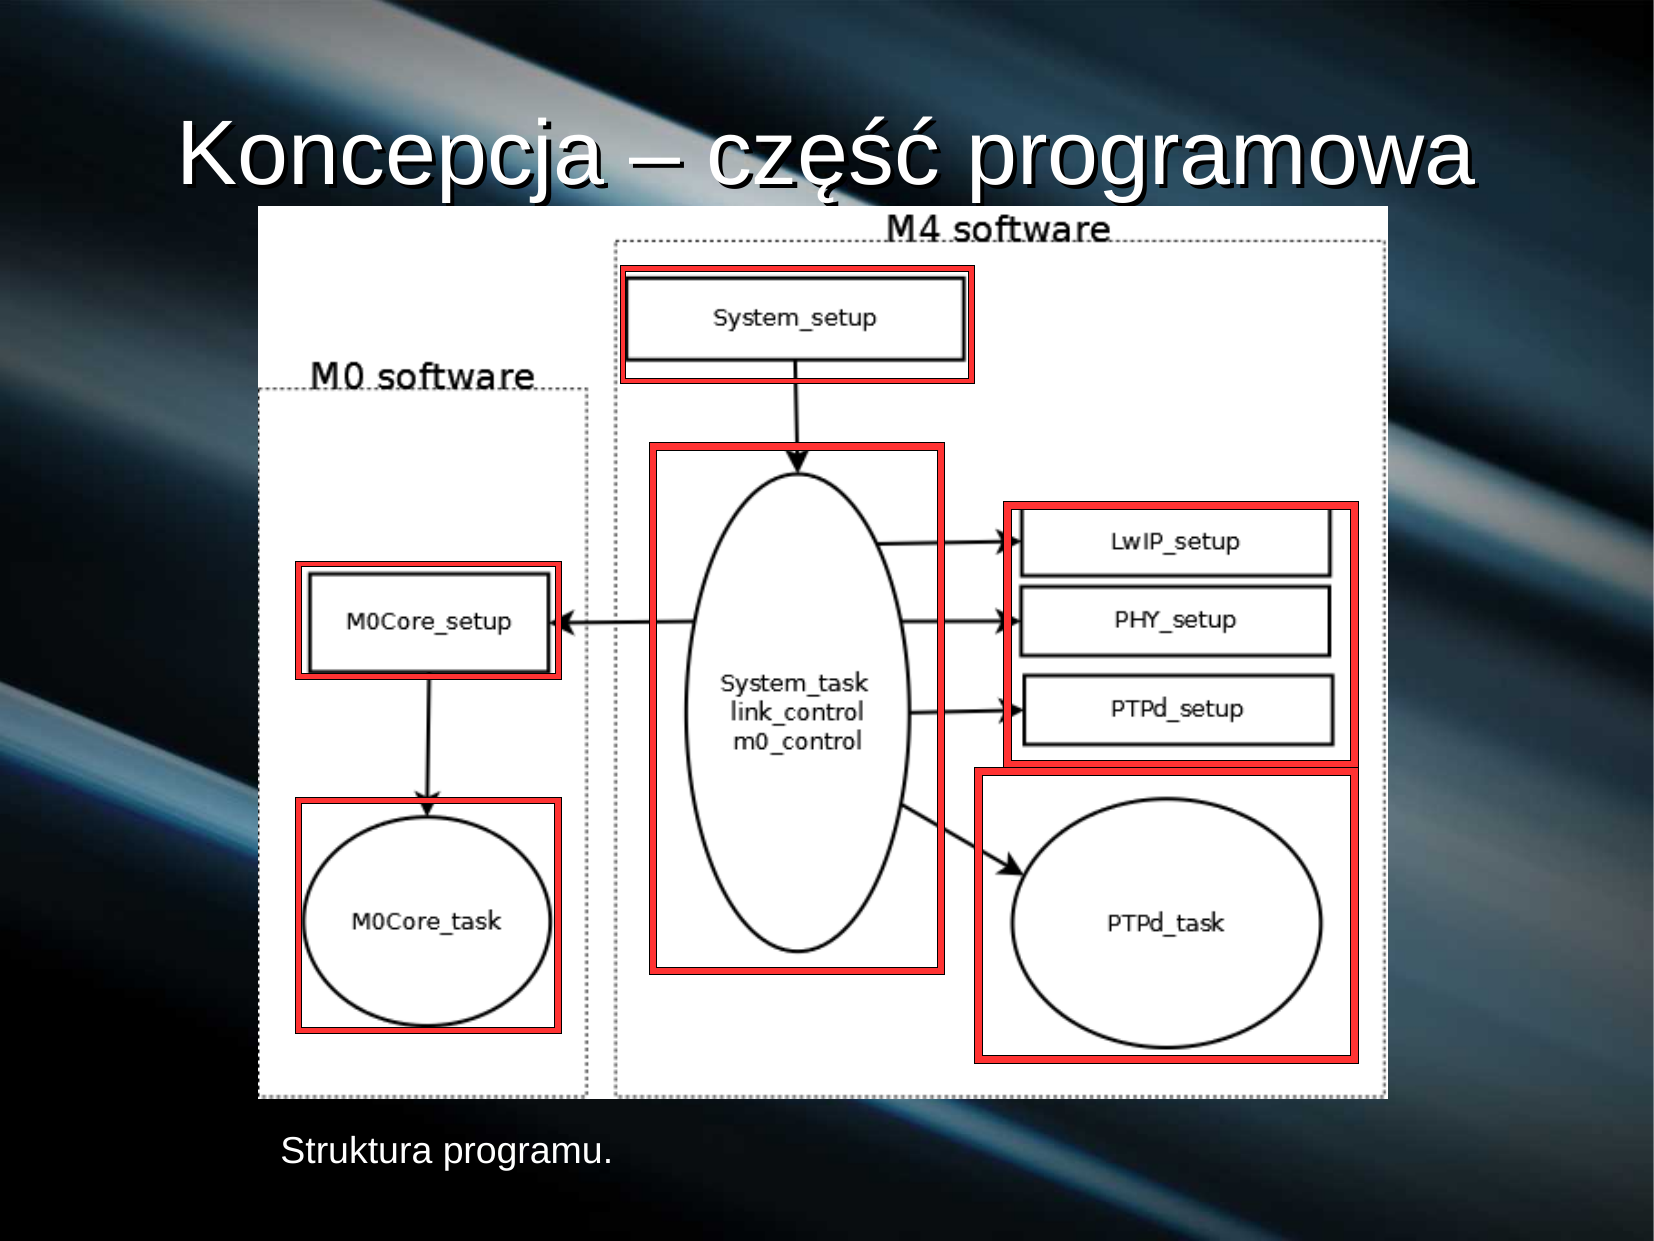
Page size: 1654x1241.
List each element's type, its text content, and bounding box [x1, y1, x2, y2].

picture [0, 0, 1654, 1241]
text_box Struktura programu. [265, 1122, 1388, 1179]
title Koncepcja – część programowa [82, 49, 1571, 257]
text_box [974, 501, 1359, 1064]
text_box [295, 561, 562, 680]
text_box [295, 797, 562, 1034]
text_box [649, 442, 945, 975]
text_box [620, 265, 975, 384]
